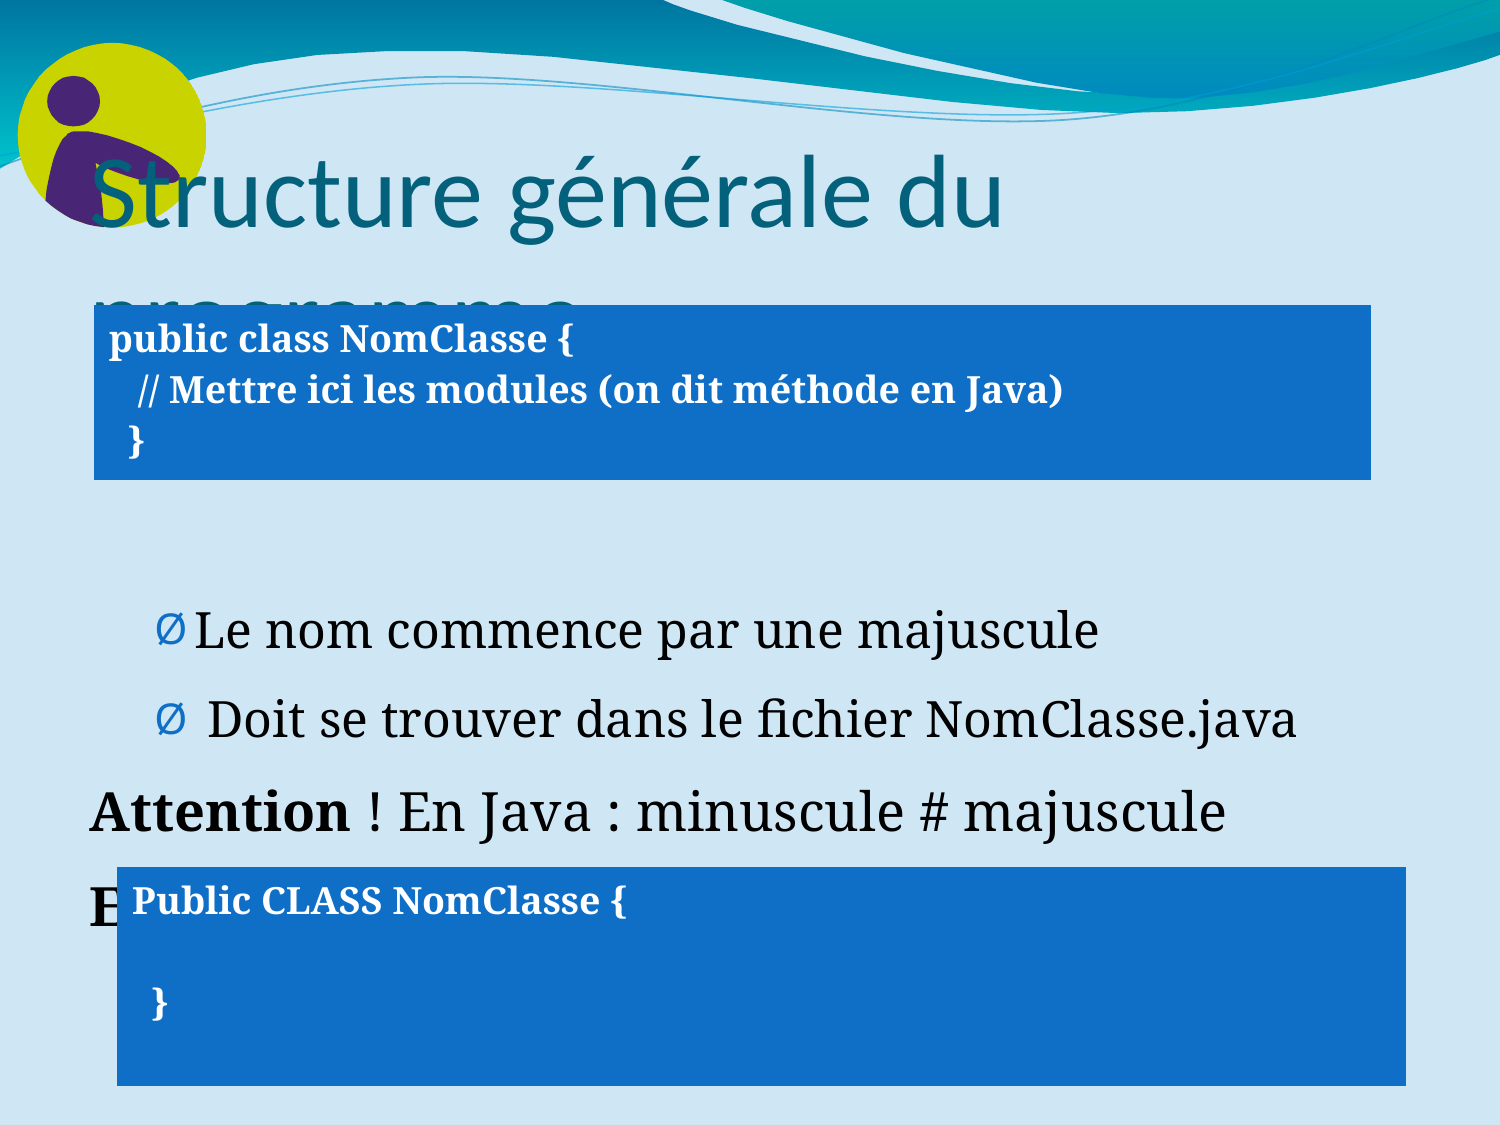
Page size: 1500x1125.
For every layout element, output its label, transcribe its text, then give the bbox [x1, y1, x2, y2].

title Structure générale du programme [75, 115, 1425, 303]
table_header Public CLASS NomClasse { } [117, 867, 1406, 1086]
list Le nom commence par une majuscule Doit se trouver dans le fichier NomClasse.java Attention ! En Java : minuscule # majuscule Exemple : on ne peut pas écrire [75, 317, 1425, 1055]
table_header public class NomClasse { // Mettre ici les modules (on dit méthode en Java) } [94, 305, 1371, 480]
